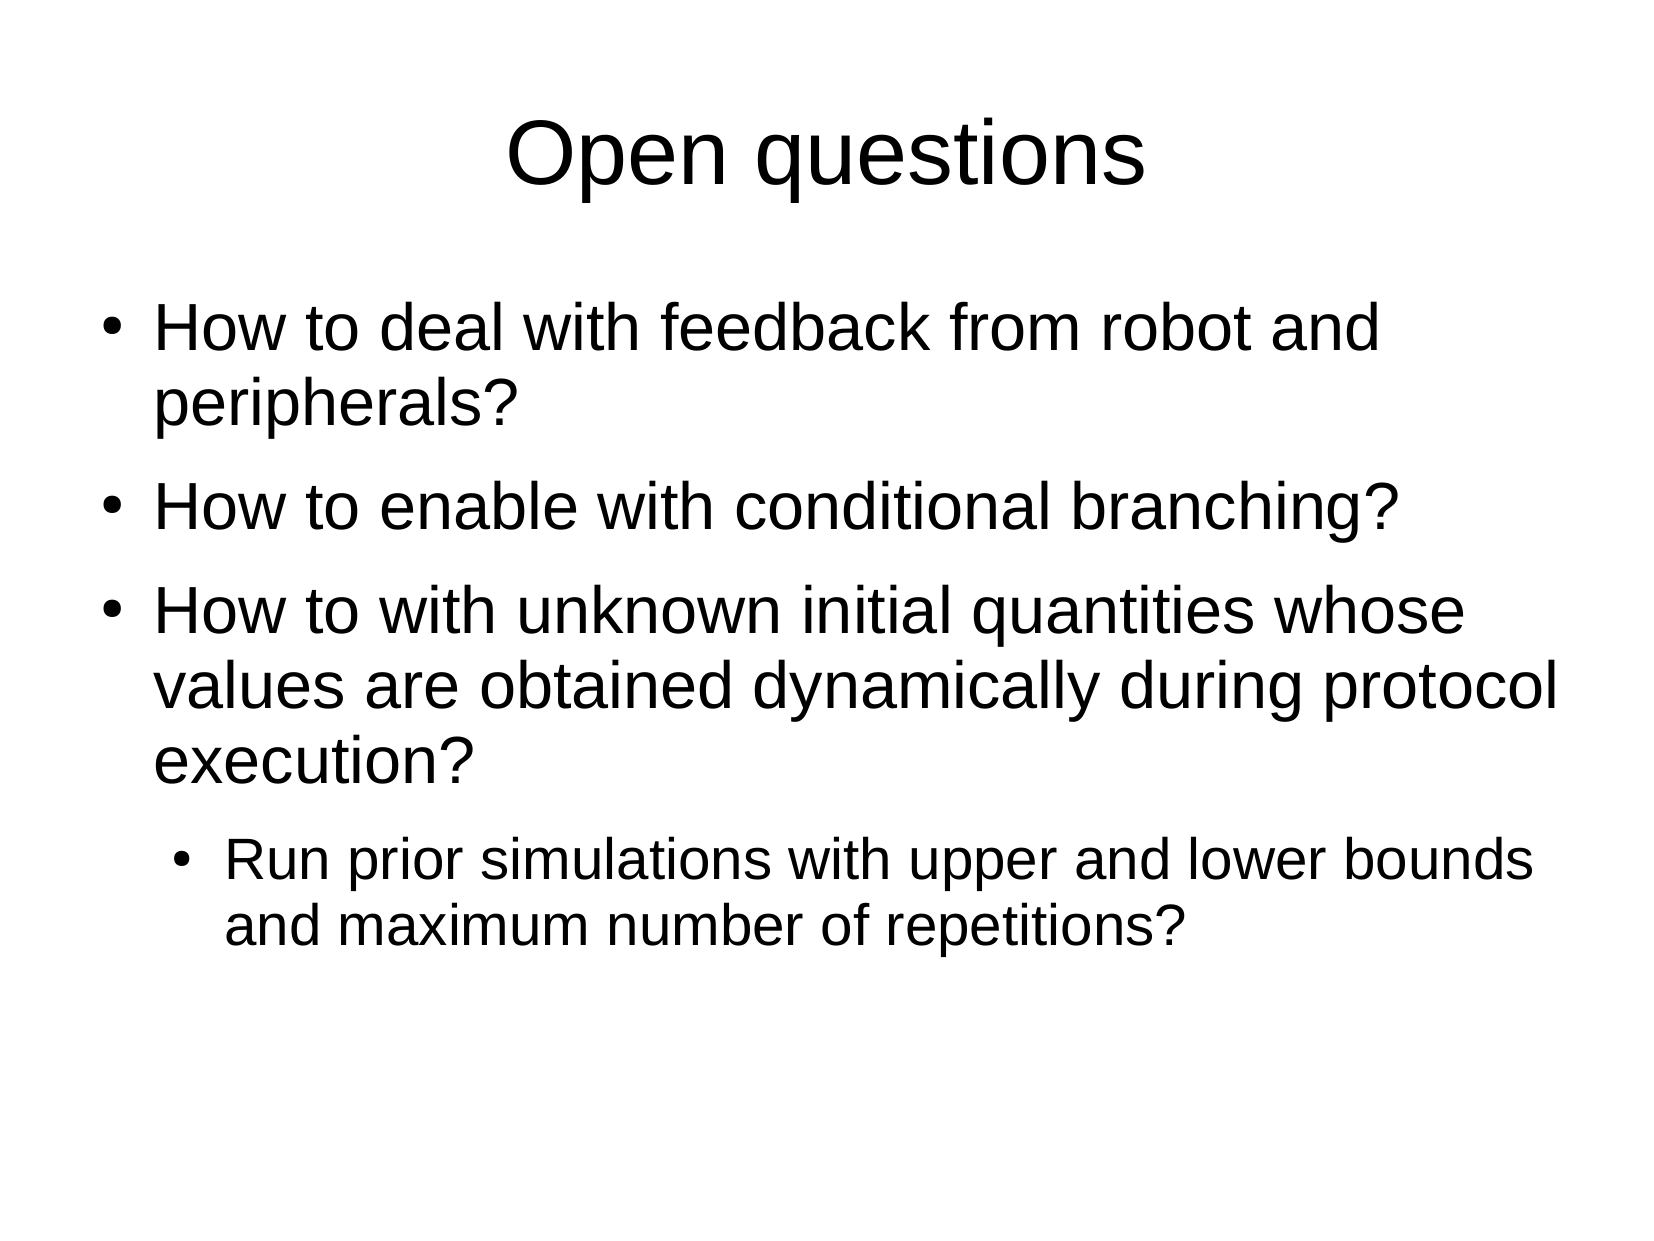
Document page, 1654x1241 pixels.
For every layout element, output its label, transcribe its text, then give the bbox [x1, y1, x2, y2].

list How to deal with feedback from robot and peripherals? How to enable with conditional branching? How to with unknown initial quantities whose values are obtained dynamically during protocol execution? Run prior simulations with upper and lower bounds and maximum number of repetitions? [82, 290, 1571, 1109]
title Open questions [82, 56, 1571, 250]
